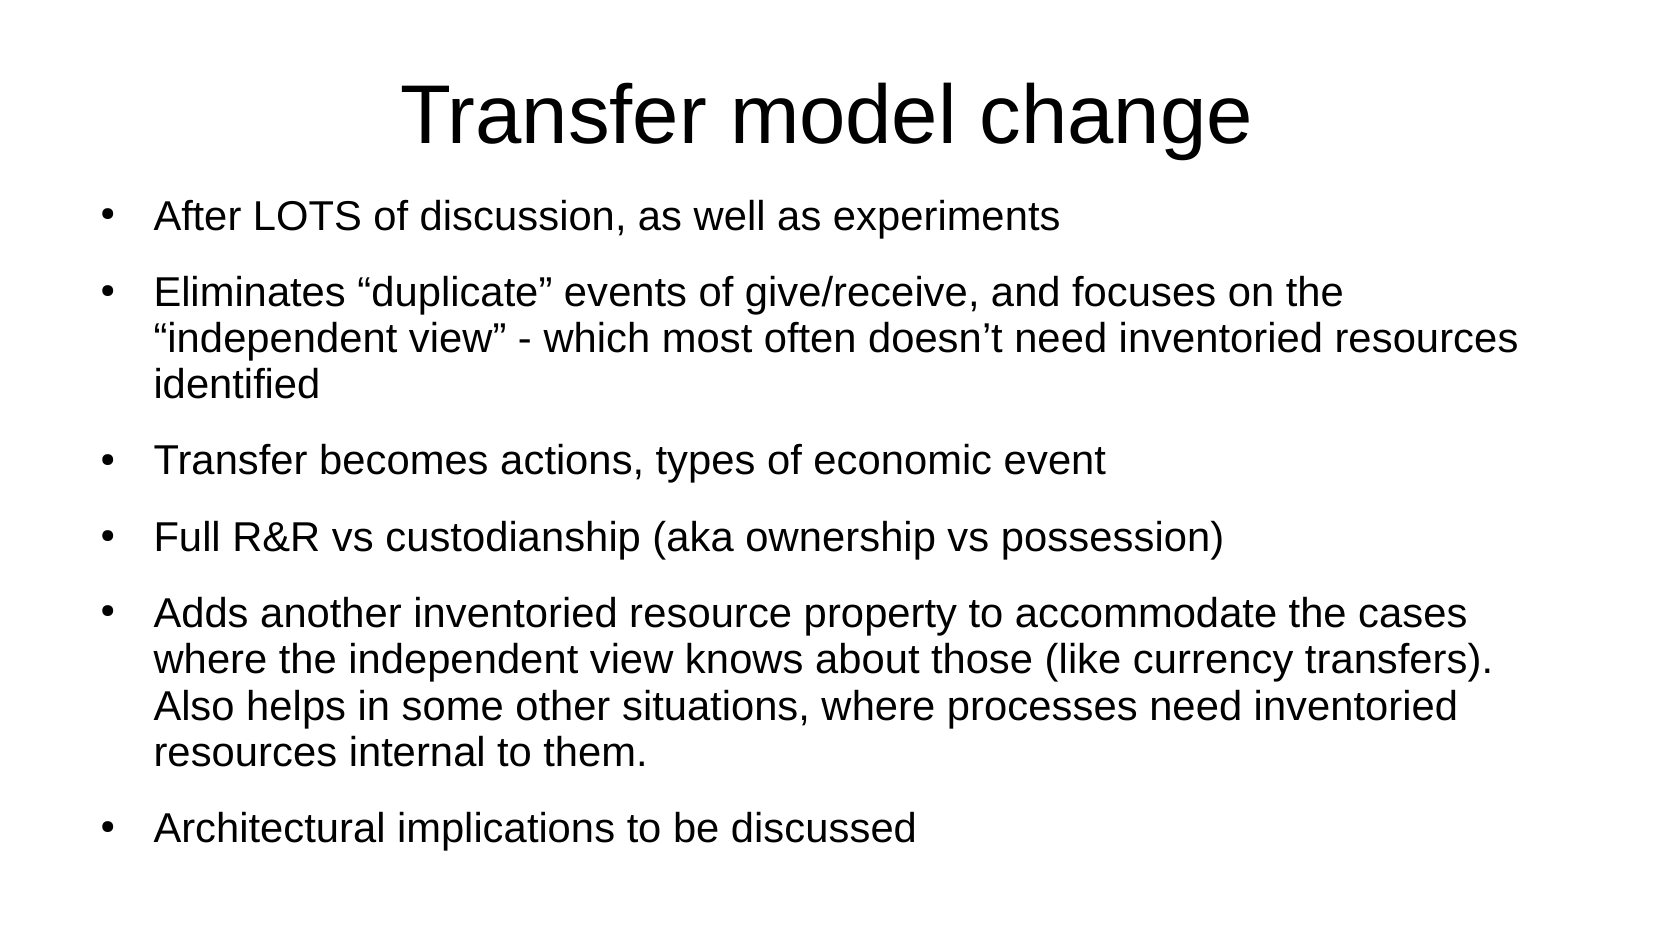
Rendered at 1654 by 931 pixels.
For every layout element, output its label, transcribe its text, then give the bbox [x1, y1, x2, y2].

title Transfer model change [82, 37, 1571, 192]
list After LOTS of discussion, as well as experiments Eliminates “duplicate” events of give/receive, and focuses on the “independent view” - which most often doesn’t need inventoried resources identified Transfer becomes actions, types of economic event Full R&R vs custodianship (aka ownership vs possession) Adds another inventoried resource property to accommodate the cases where the independent view knows about those (like currency transfers). Also helps in some other situations, where processes need inventoried resources internal to them. Architectural implications to be discussed [82, 192, 1571, 856]
